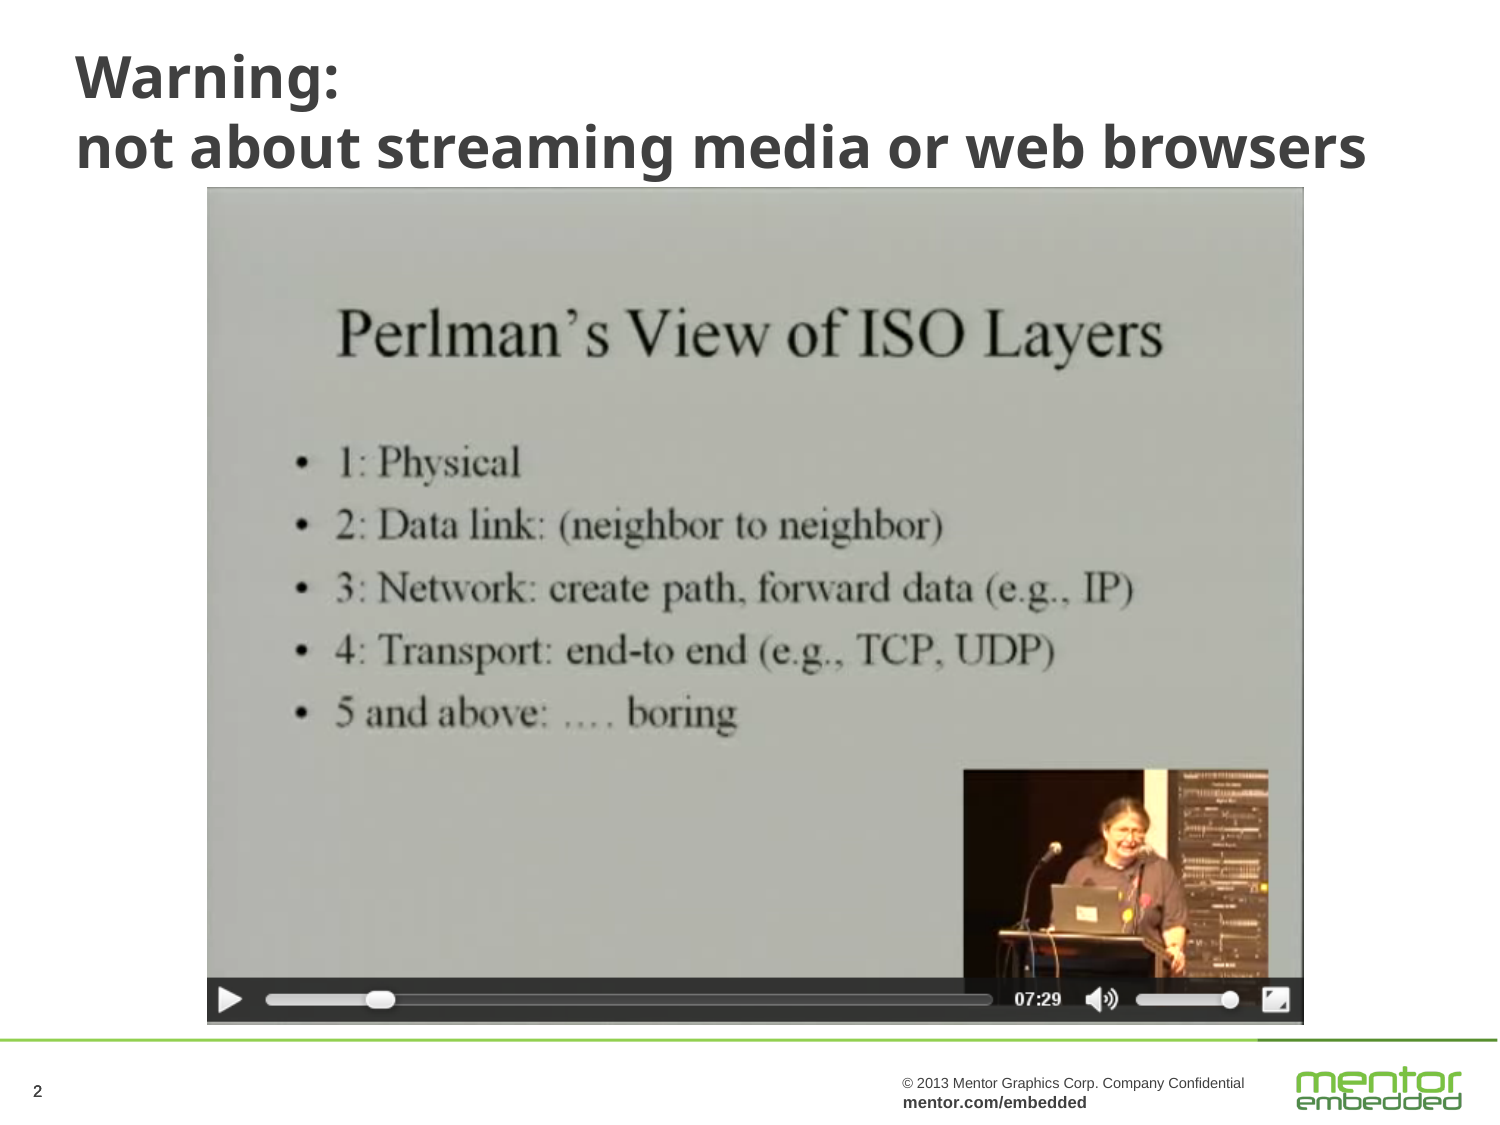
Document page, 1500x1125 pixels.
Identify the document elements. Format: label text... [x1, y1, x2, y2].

picture [207, 188, 1304, 1026]
picture [1292, 1062, 1464, 1114]
title Warning: not about streaming media or web browsers [0, 0, 1500, 188]
